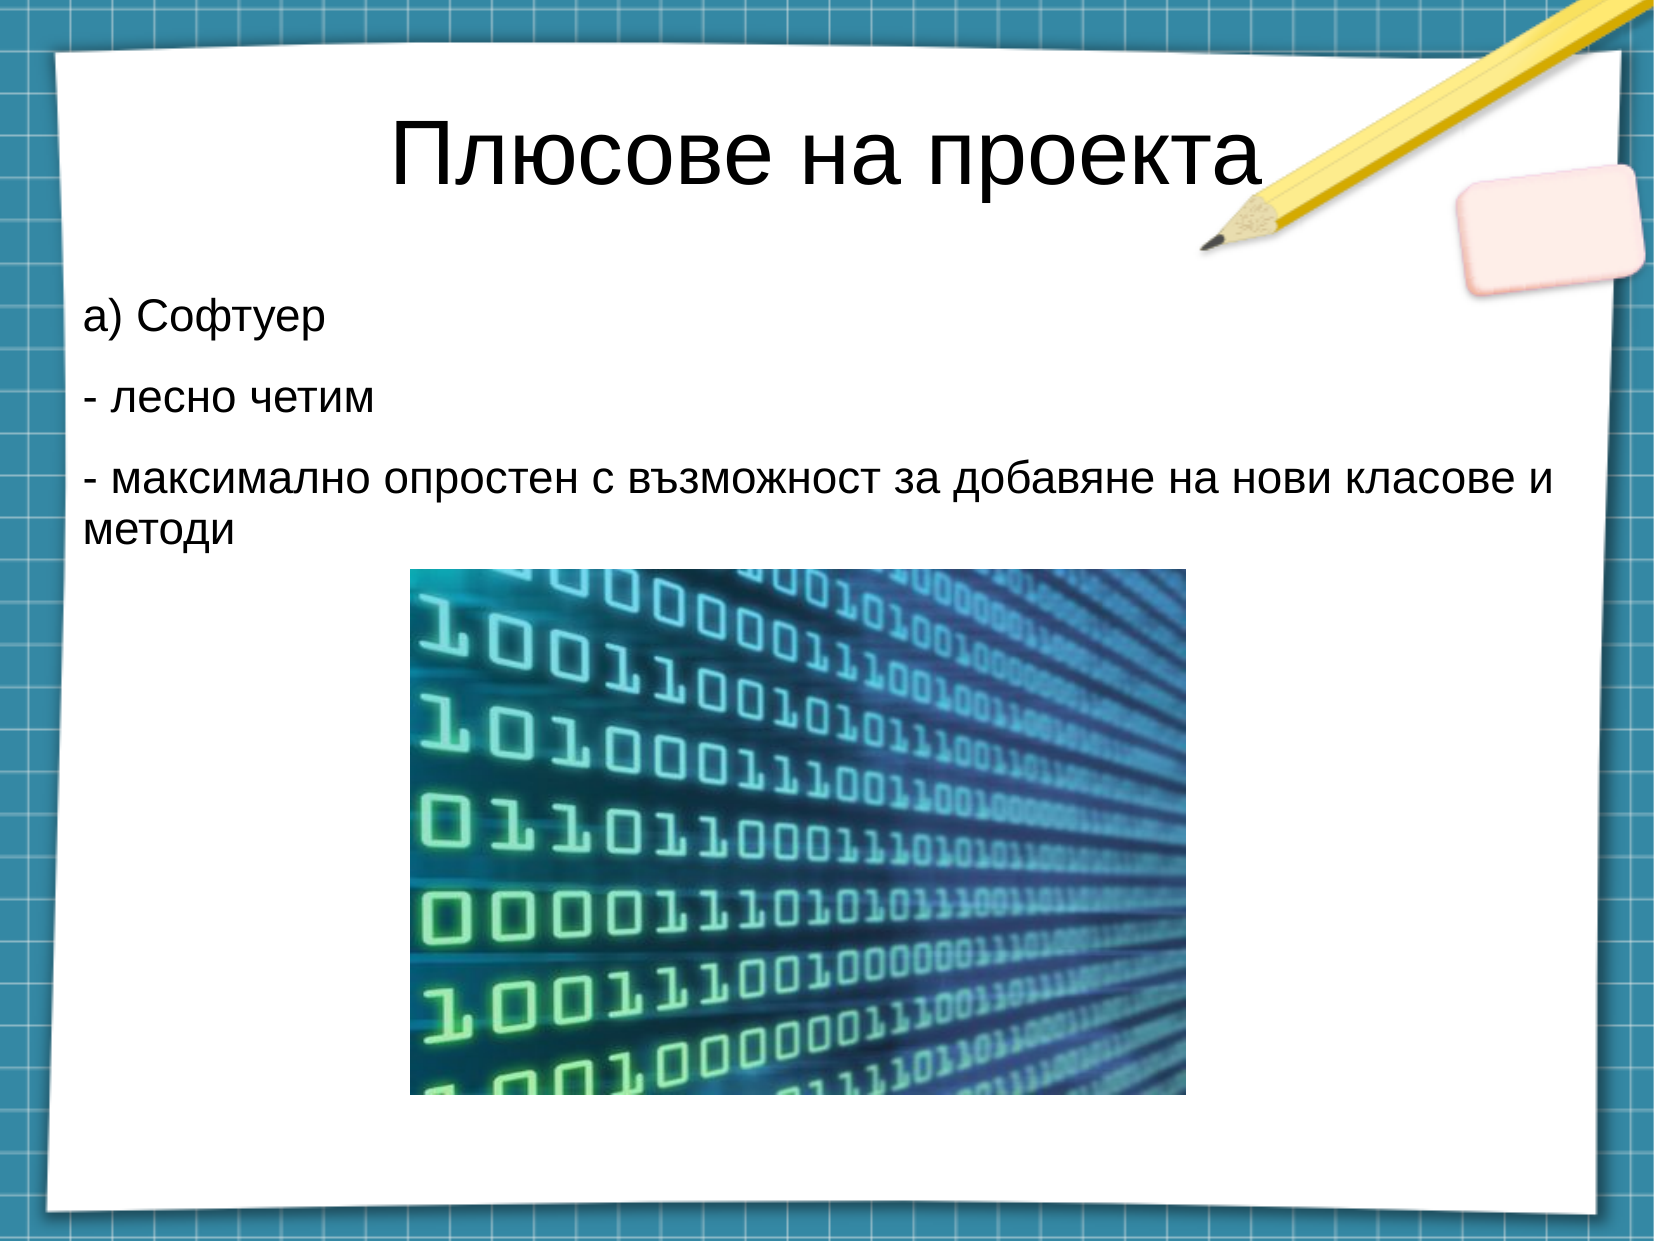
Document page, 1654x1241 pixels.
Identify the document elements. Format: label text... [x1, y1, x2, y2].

list а) Софтуер - лесно четим - максимално опростен с възможност за добавяне на нови класове и методи [82, 290, 1571, 1010]
title Плюсове на проекта [82, 49, 1571, 257]
picture [0, 0, 1654, 1241]
